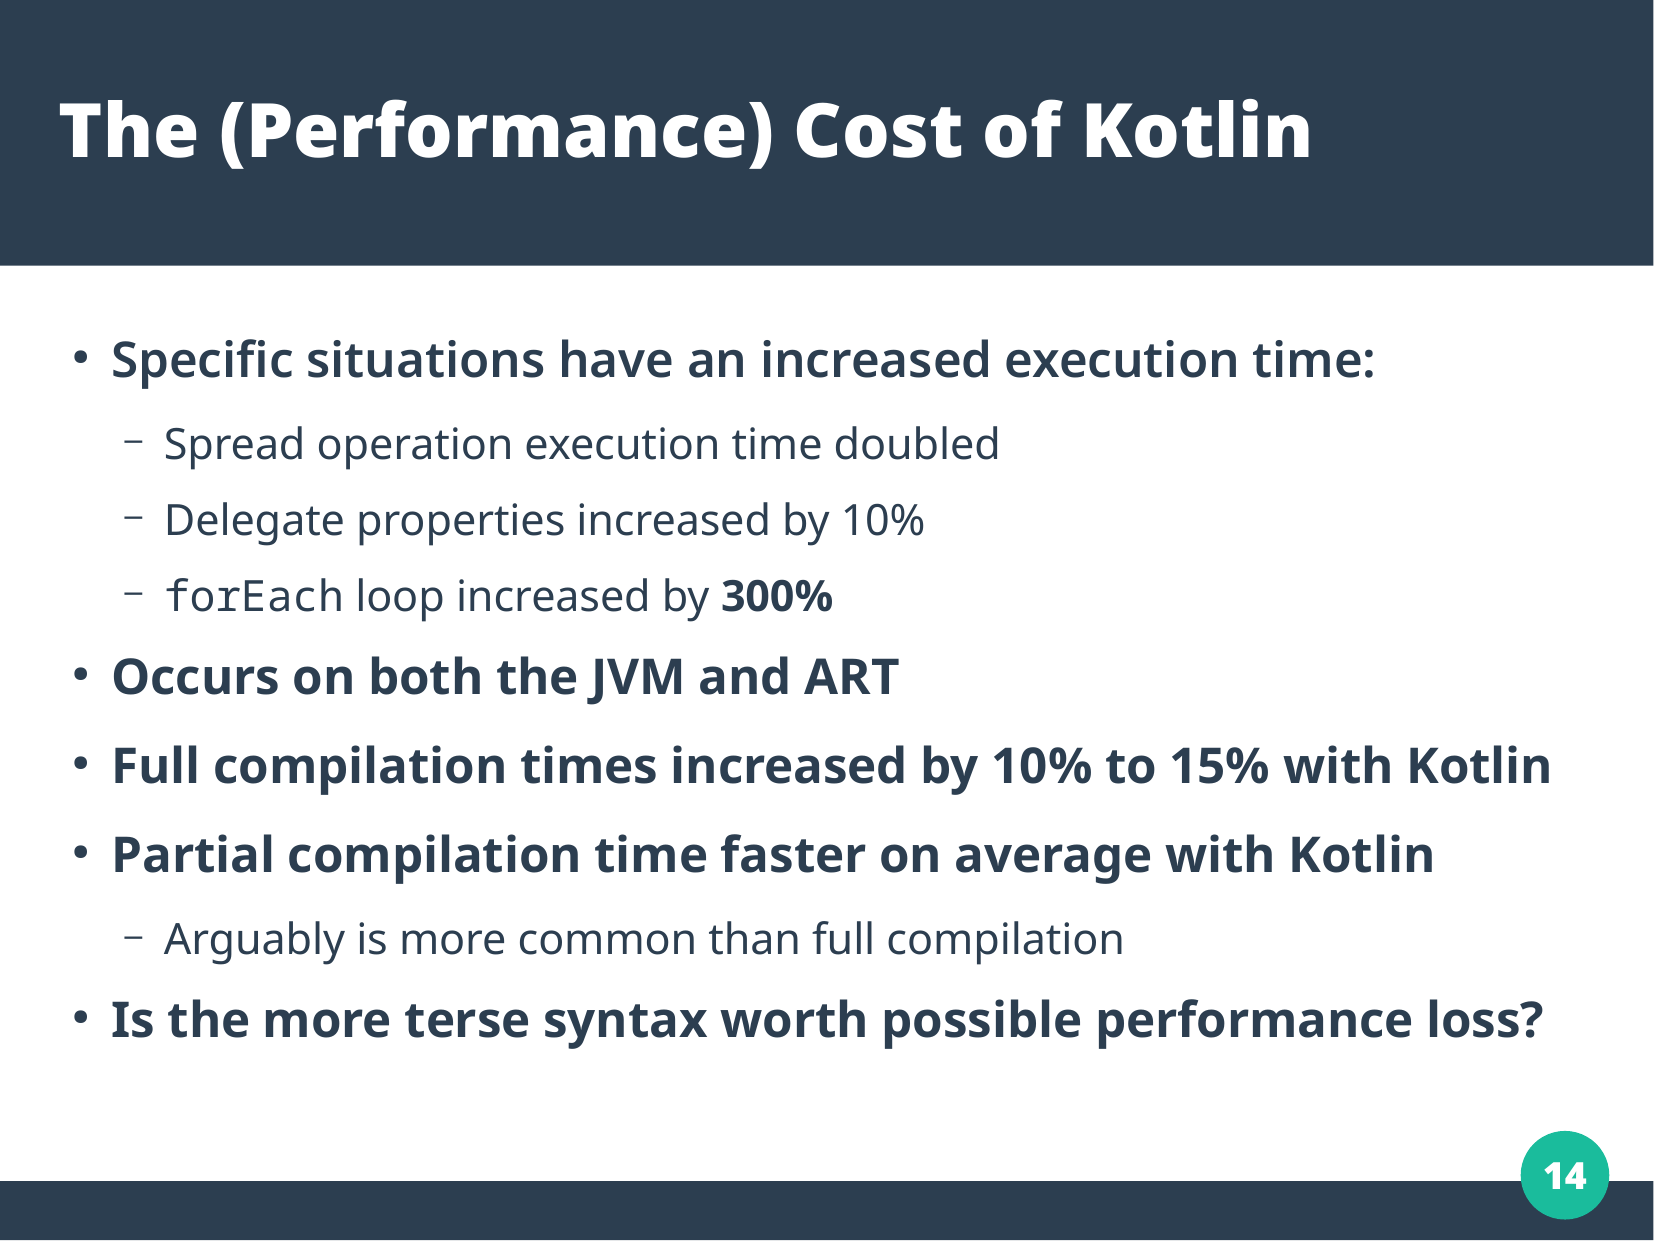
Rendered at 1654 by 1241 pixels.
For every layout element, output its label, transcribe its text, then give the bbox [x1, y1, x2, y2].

list Specific situations have an increased execution time: Spread operation execution time doubled Delegate properties increased by 10% forEach loop increased by 300% Occurs on both the JVM and ART Full compilation times increased by 10% to 15% with Kotlin Partial compilation time faster on average with Kotlin Arguably is more common than full compilation Is the more terse syntax worth possible performance loss? [59, 324, 1595, 1152]
title The (Performance) Cost of Kotlin [59, 49, 1595, 207]
